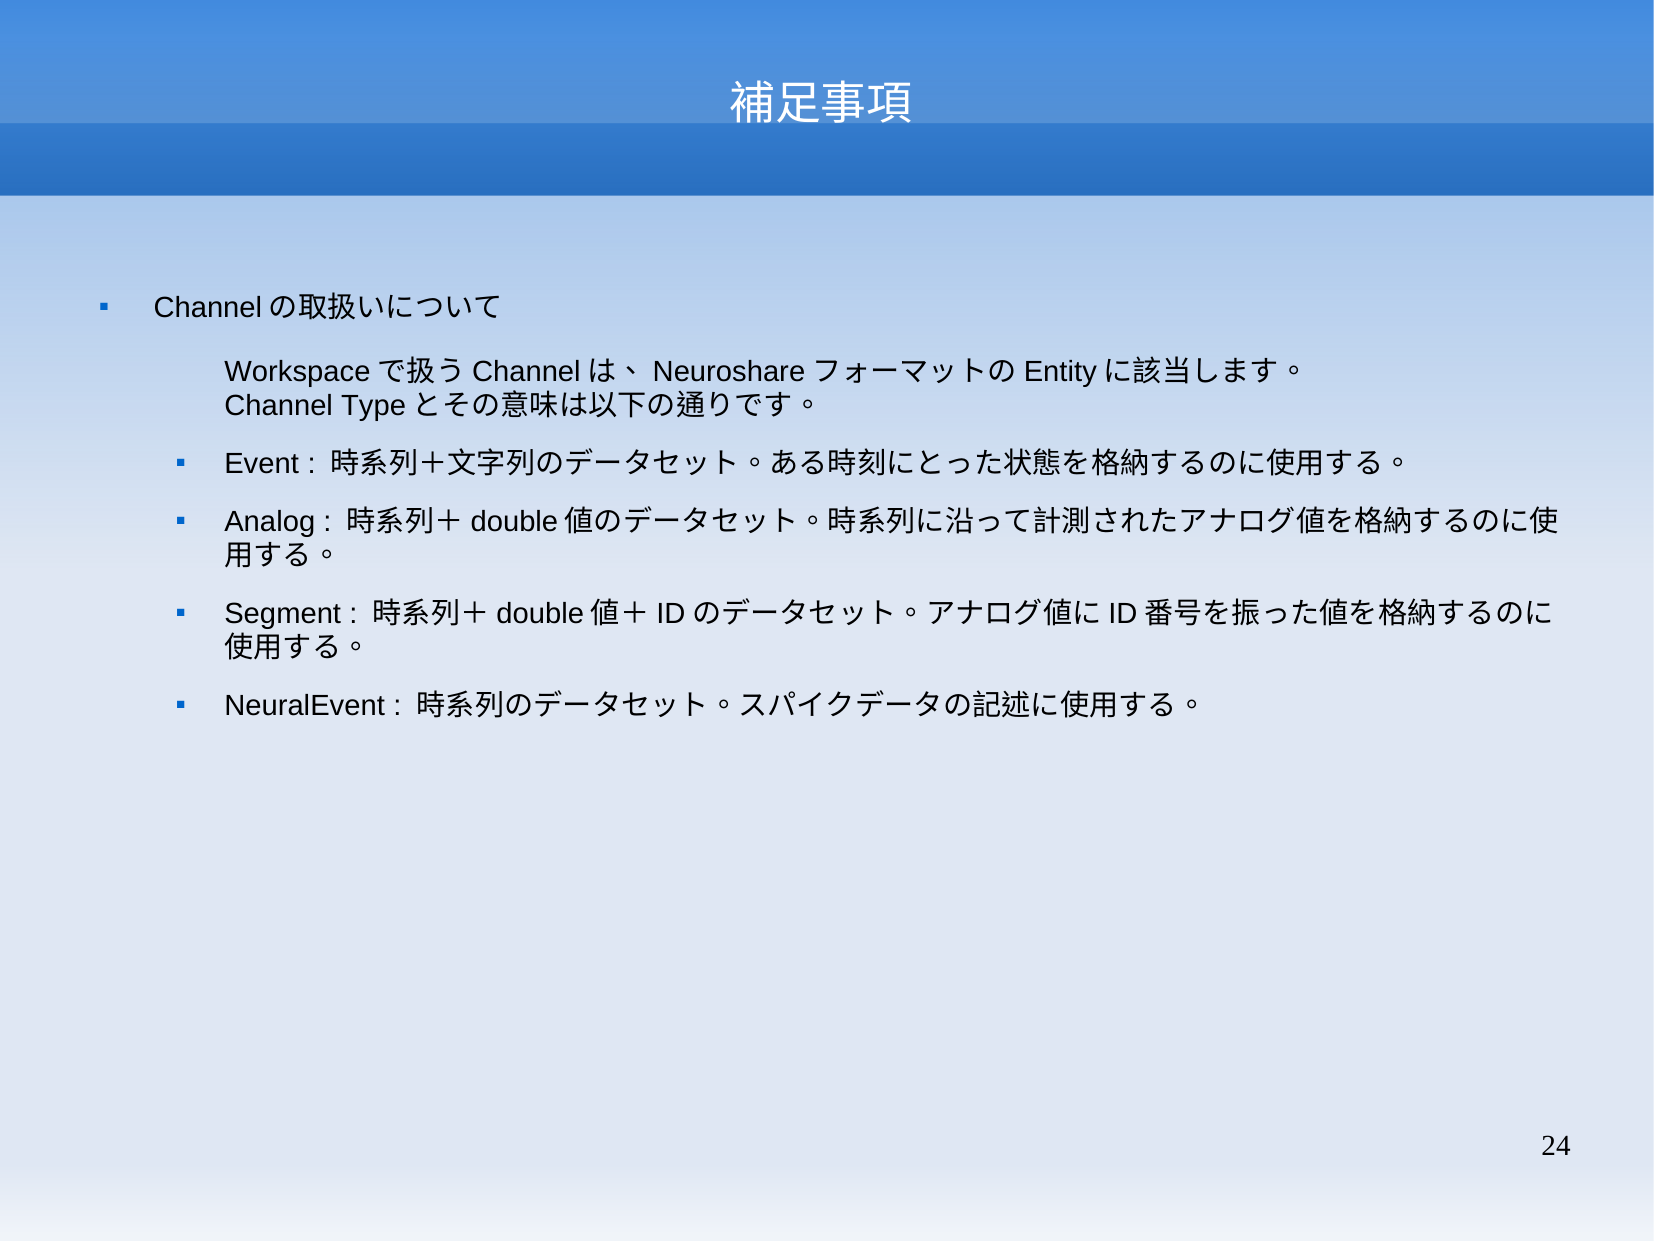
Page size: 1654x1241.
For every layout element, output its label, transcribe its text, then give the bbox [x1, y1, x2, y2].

title 補足事項 [76, 0, 1565, 208]
list Channelの取扱いについて Workspaceで扱うChannelは、NeuroshareフォーマットのEntityに該当します。 Channel Typeとその意味は以下の通りです。 Event : 時系列＋文字列のデータセット。ある時刻にとった状態を格納するのに使用する。 Analog : 時系列＋double値のデータセット。時系列に沿って計測されたアナログ値を格納するのに使用する。 Segment : 時系列＋double値＋IDのデータセット。アナログ値にID番号を振った値を格納するのに使用する。 NeuralEvent : 時系列のデータセット。スパイクデータの記述に使用する。 [82, 290, 1571, 1109]
picture [0, 0, 1654, 1241]
